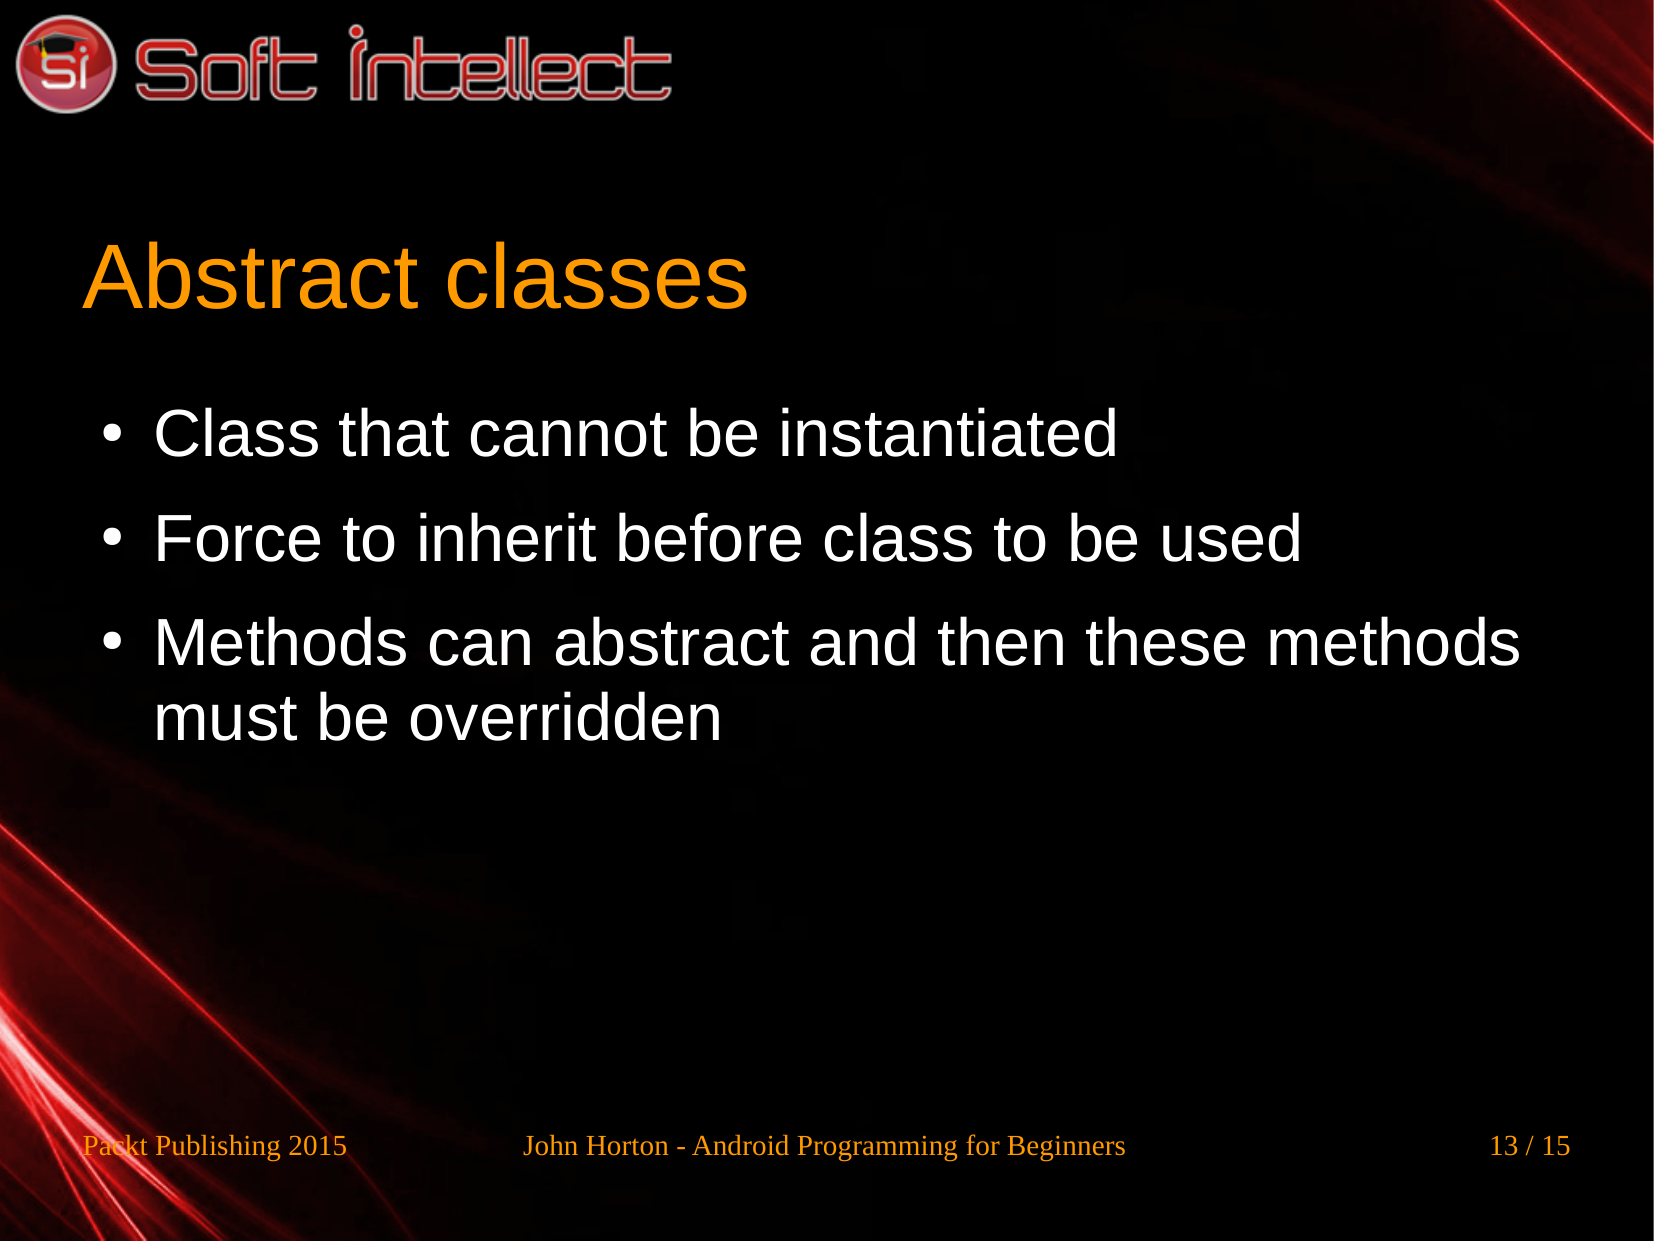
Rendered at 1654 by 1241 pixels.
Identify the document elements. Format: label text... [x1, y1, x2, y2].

list Class that cannot be instantiated Force to inherit before class to be used Methods can abstract and then these methods must be overridden [82, 396, 1571, 1116]
title Abstract classes [82, 173, 1571, 381]
picture [0, 0, 1654, 1241]
